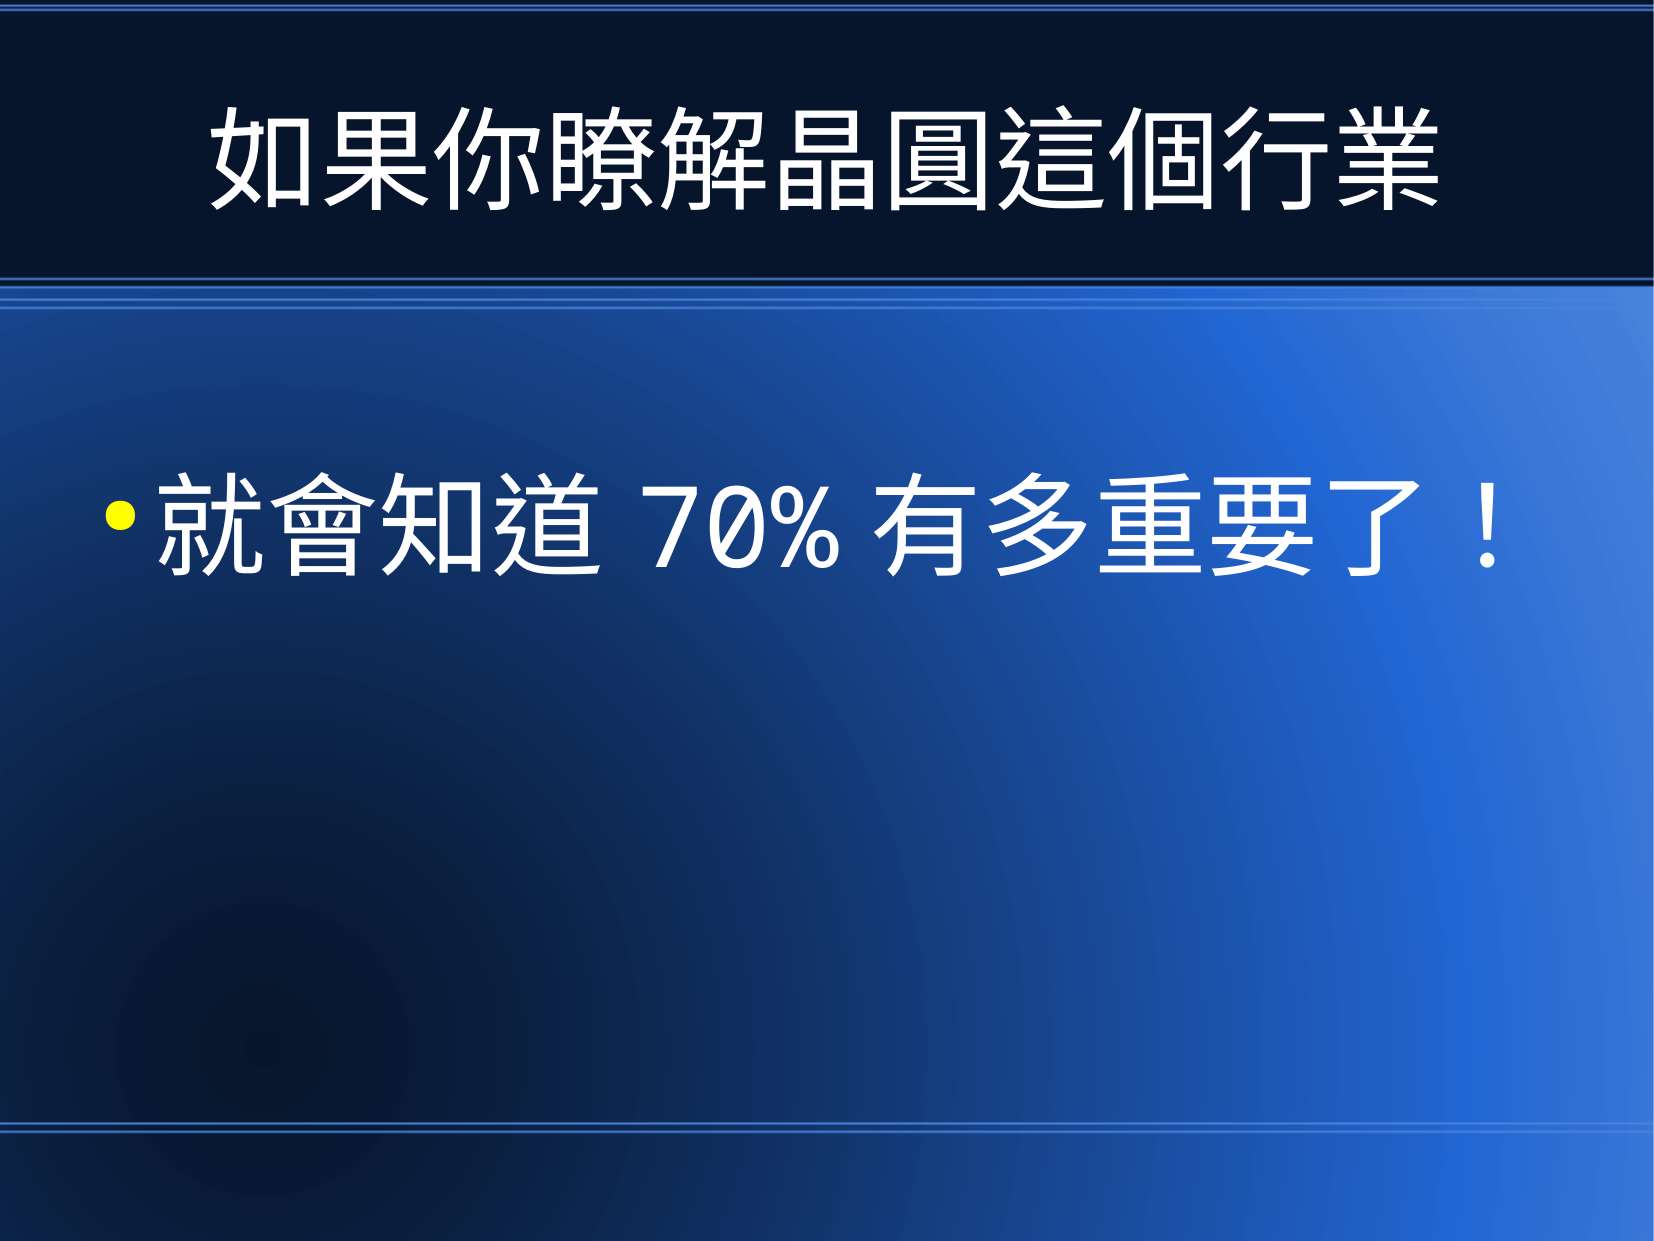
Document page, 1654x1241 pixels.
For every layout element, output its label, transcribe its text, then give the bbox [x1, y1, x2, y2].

picture [0, 0, 1654, 1241]
list 就會知道70%有多重要了！ [82, 355, 1571, 1241]
title 如果你瞭解晶圓這個行業 [82, 49, 1571, 257]
